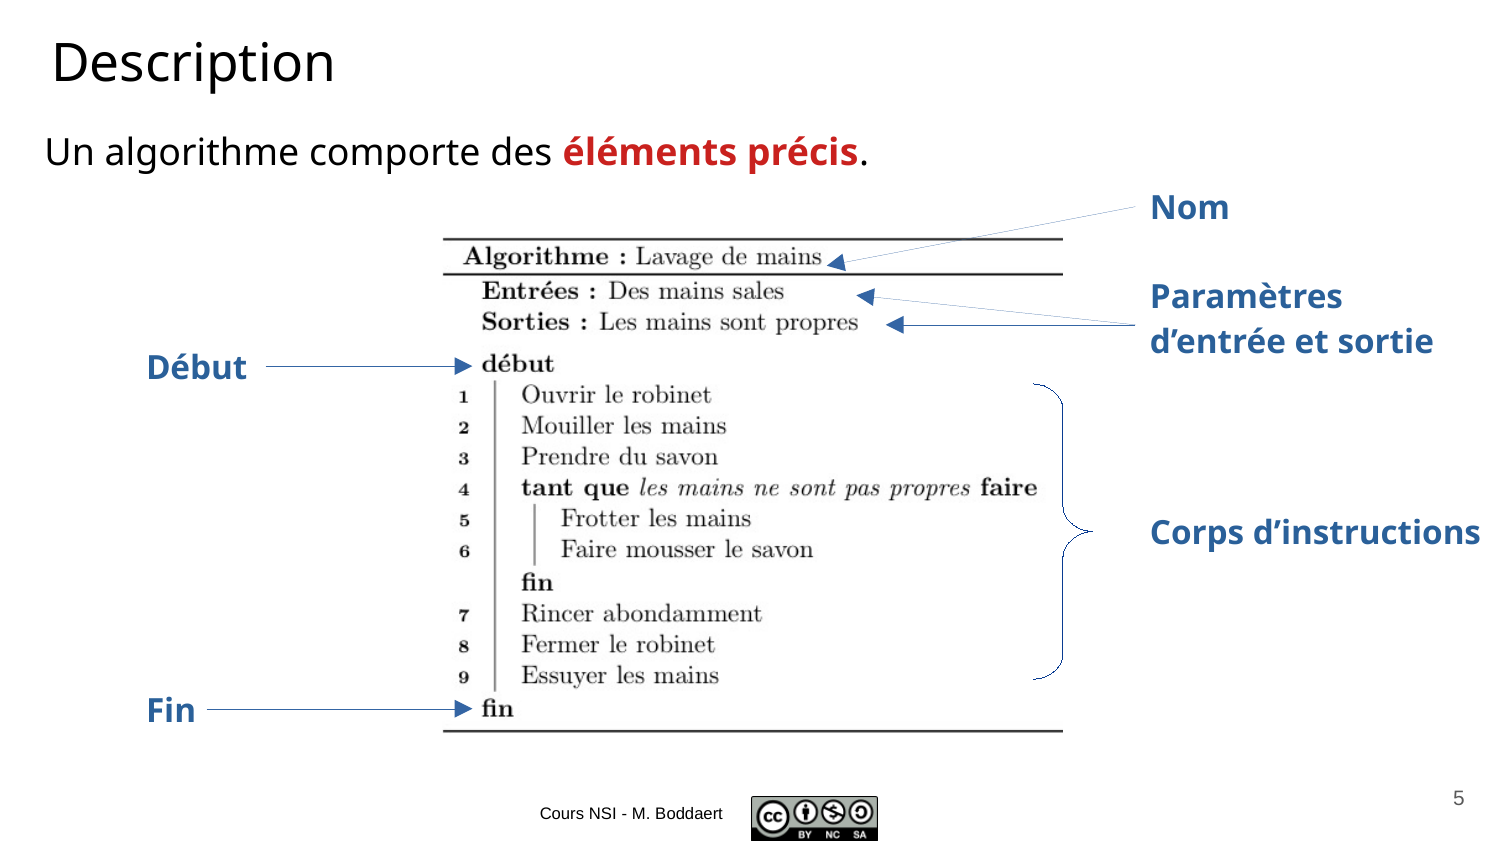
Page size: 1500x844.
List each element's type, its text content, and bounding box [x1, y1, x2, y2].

text_box Nom [1135, 177, 1300, 237]
text_box Corps d’instructions [1135, 501, 1500, 591]
picture [442, 236, 1063, 734]
picture [751, 796, 878, 841]
title Description [51, 13, 1449, 108]
text_box Fin [131, 679, 296, 739]
slide_number <numéro> [1389, 764, 1480, 830]
text_box Un algorithme comporte des éléments précis. [29, 120, 1477, 178]
text_box Début [131, 336, 296, 396]
text_box Paramètres d’entrée et sortie [1135, 265, 1500, 384]
